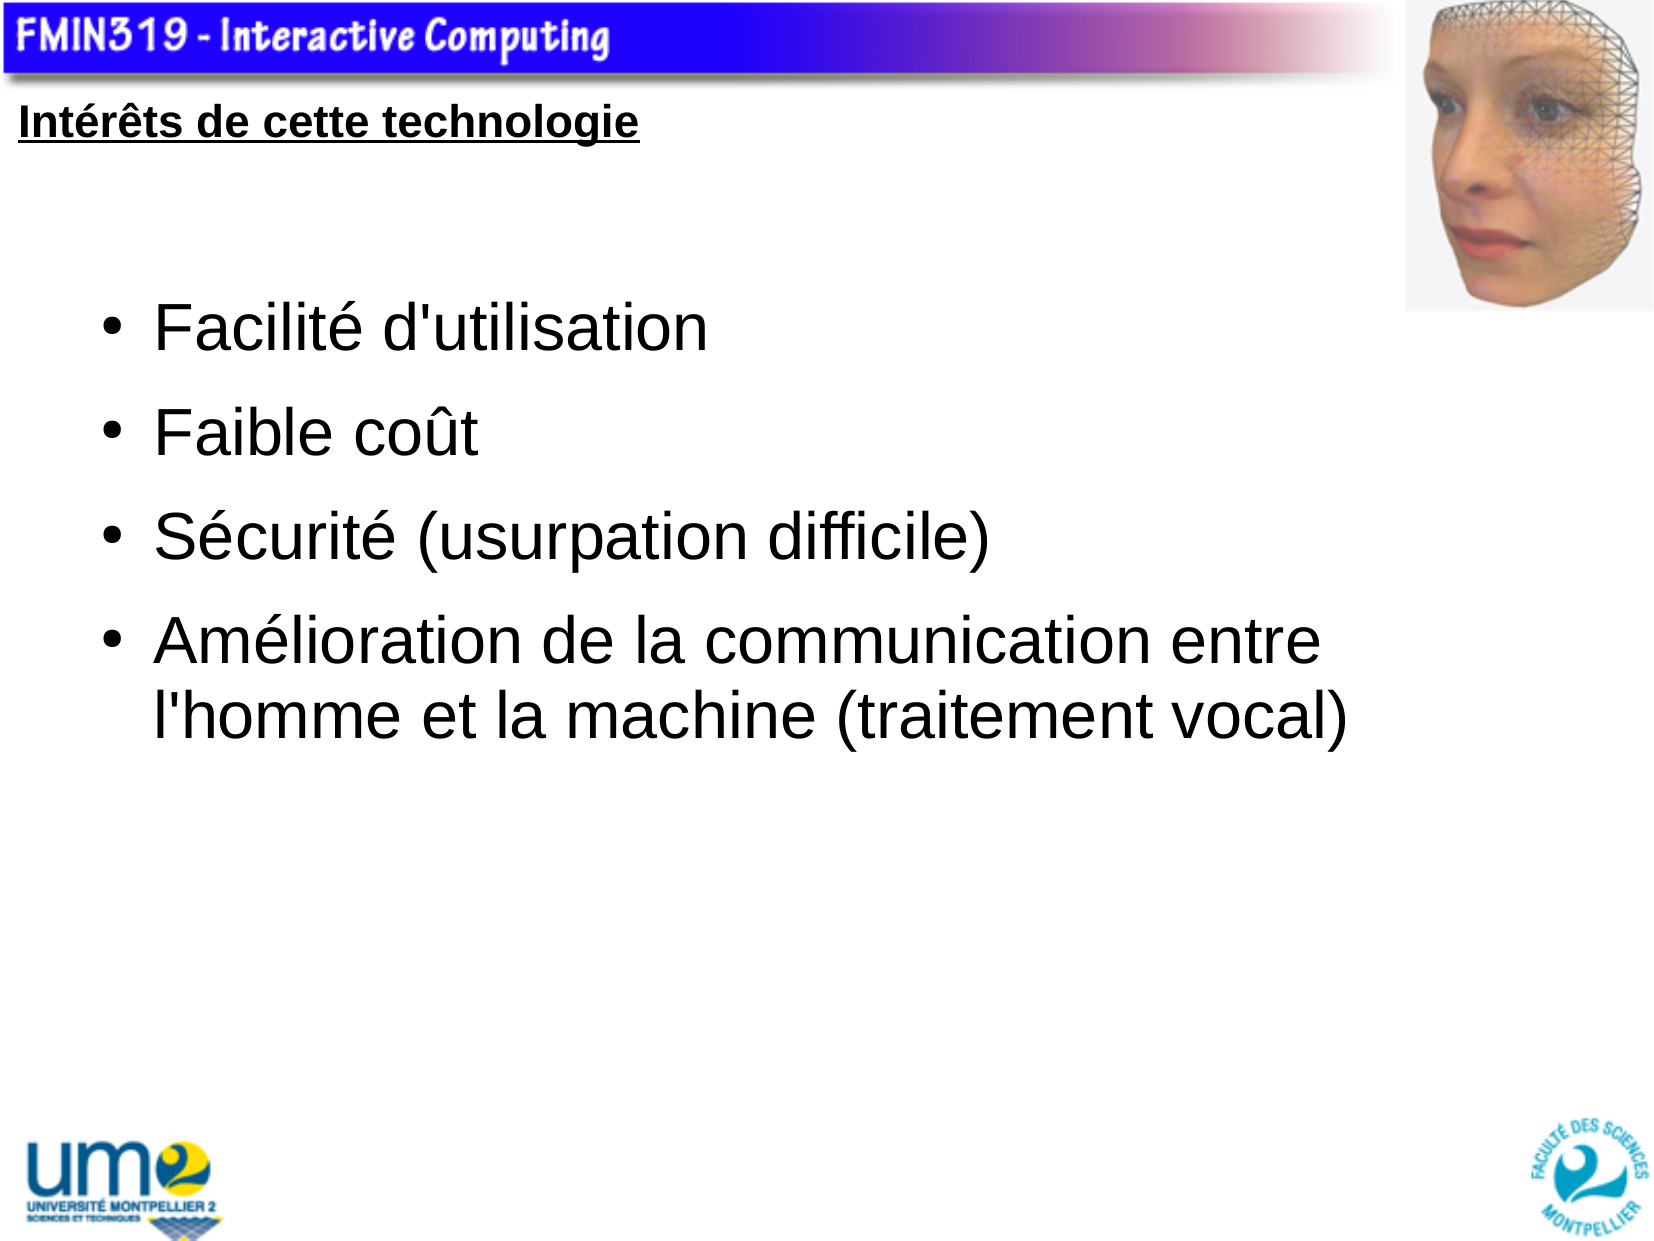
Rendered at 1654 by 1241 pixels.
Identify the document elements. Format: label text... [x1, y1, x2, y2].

text_box Intérêts de cette technologie [3, 89, 1654, 324]
list Facilité d'utilisation Faible coût Sécurité (usurpation difficile) Amélioration de la communication entre l'homme et la machine (traitement vocal) [82, 290, 1571, 1094]
picture [0, 0, 1654, 1241]
